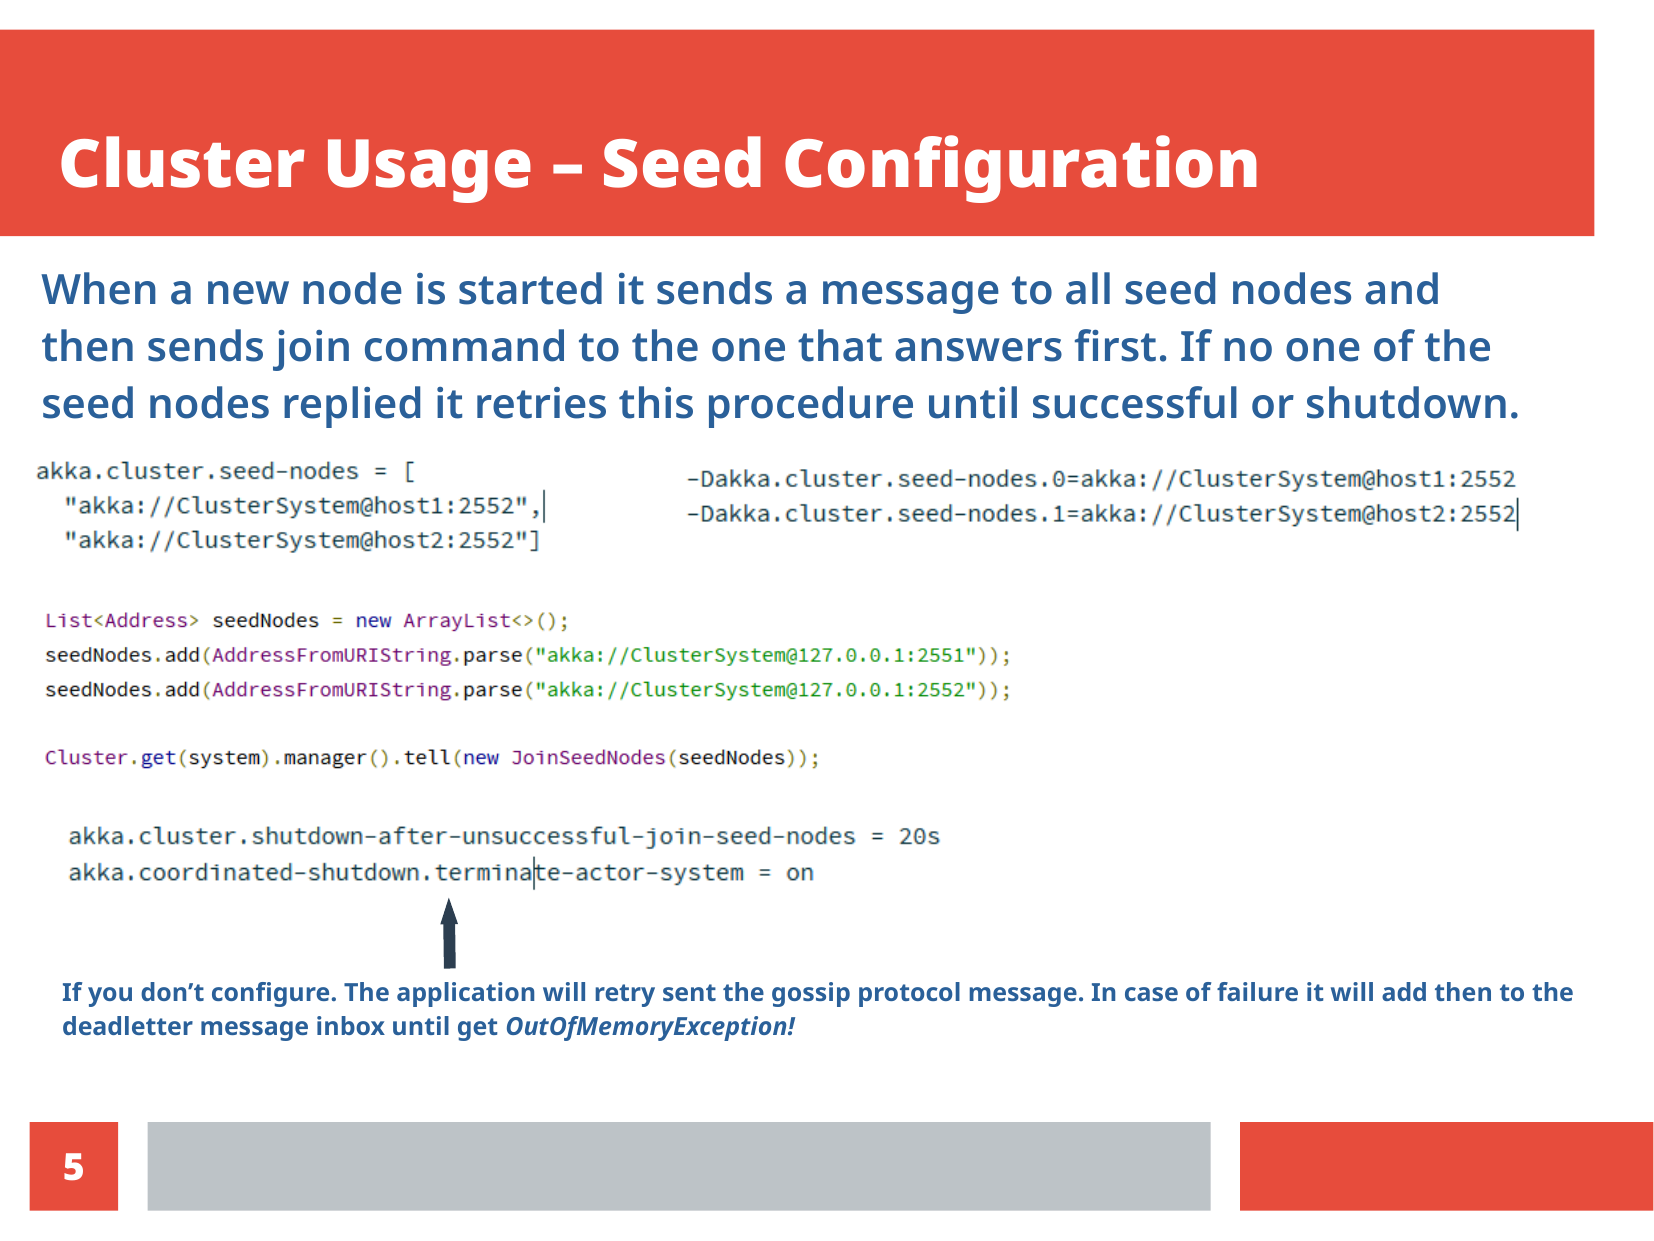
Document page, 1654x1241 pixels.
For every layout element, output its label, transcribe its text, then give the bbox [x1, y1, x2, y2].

title Cluster Usage – Seed Configuration [59, 59, 1595, 207]
picture [24, 451, 567, 567]
text_box If you don’t configure. The application will retry sent the gossip protocol message. In case of failure it will add then to the deadletter message inbox until get OutOfMemoryException! [47, 967, 1607, 1052]
picture [673, 457, 1539, 544]
picture [35, 602, 1028, 791]
picture [47, 808, 970, 898]
list When a new node is started it sends a message to all seed nodes and then sends join command to the one that answers first. If no one of the seed nodes replied it retries this procedure until successful or shutdown. [41, 259, 1548, 449]
